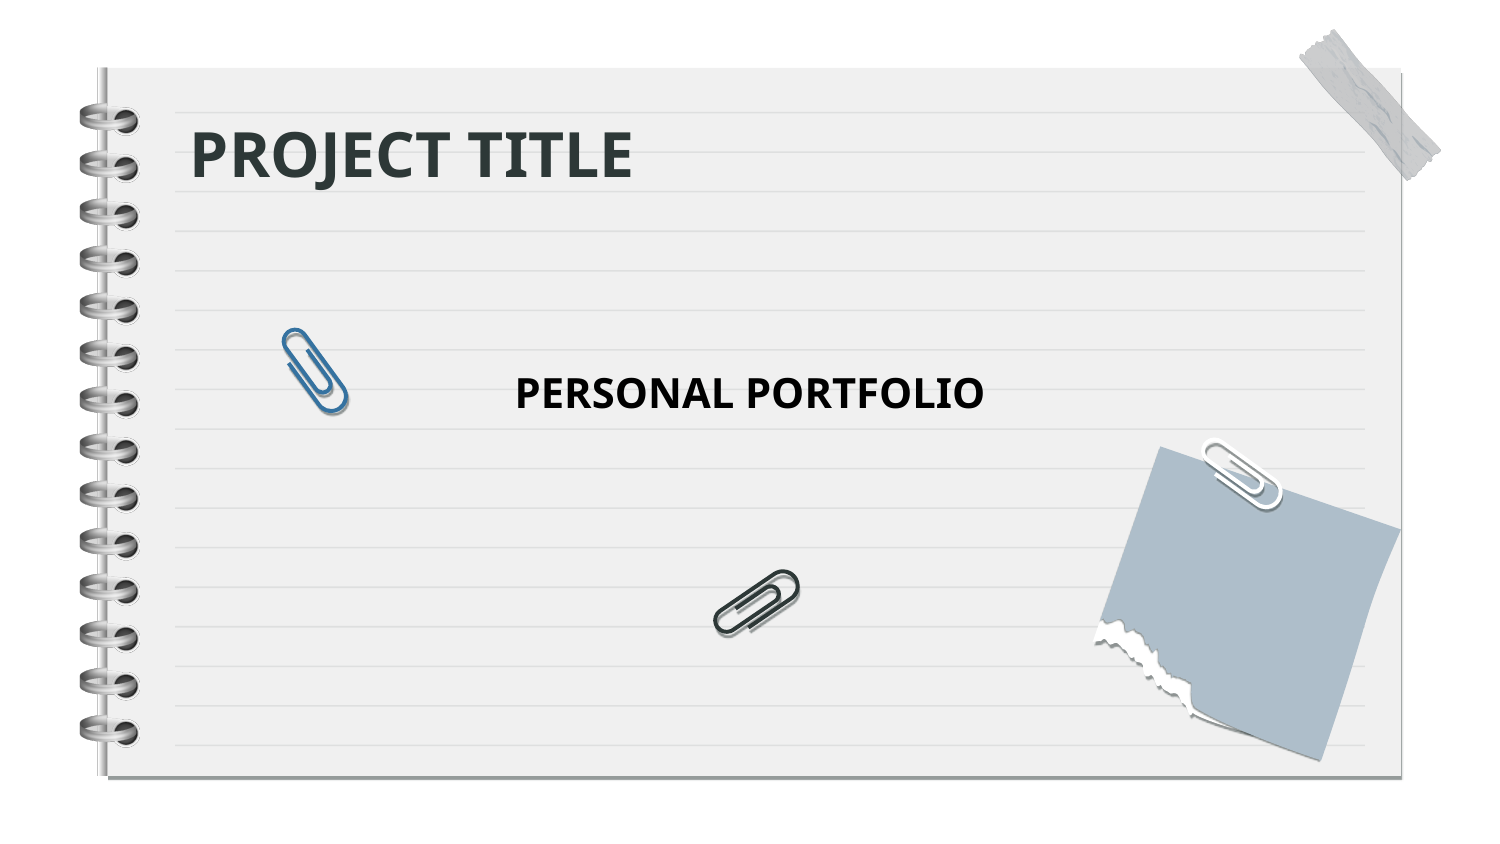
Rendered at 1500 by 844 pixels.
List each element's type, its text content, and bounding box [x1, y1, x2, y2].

title PROJECT TITLE [174, 100, 1383, 206]
text_box [281, 327, 348, 413]
text_box [1092, 437, 1401, 761]
text_box PERSONAL PORTFOLIO [452, 351, 1048, 428]
text_box [713, 569, 800, 634]
